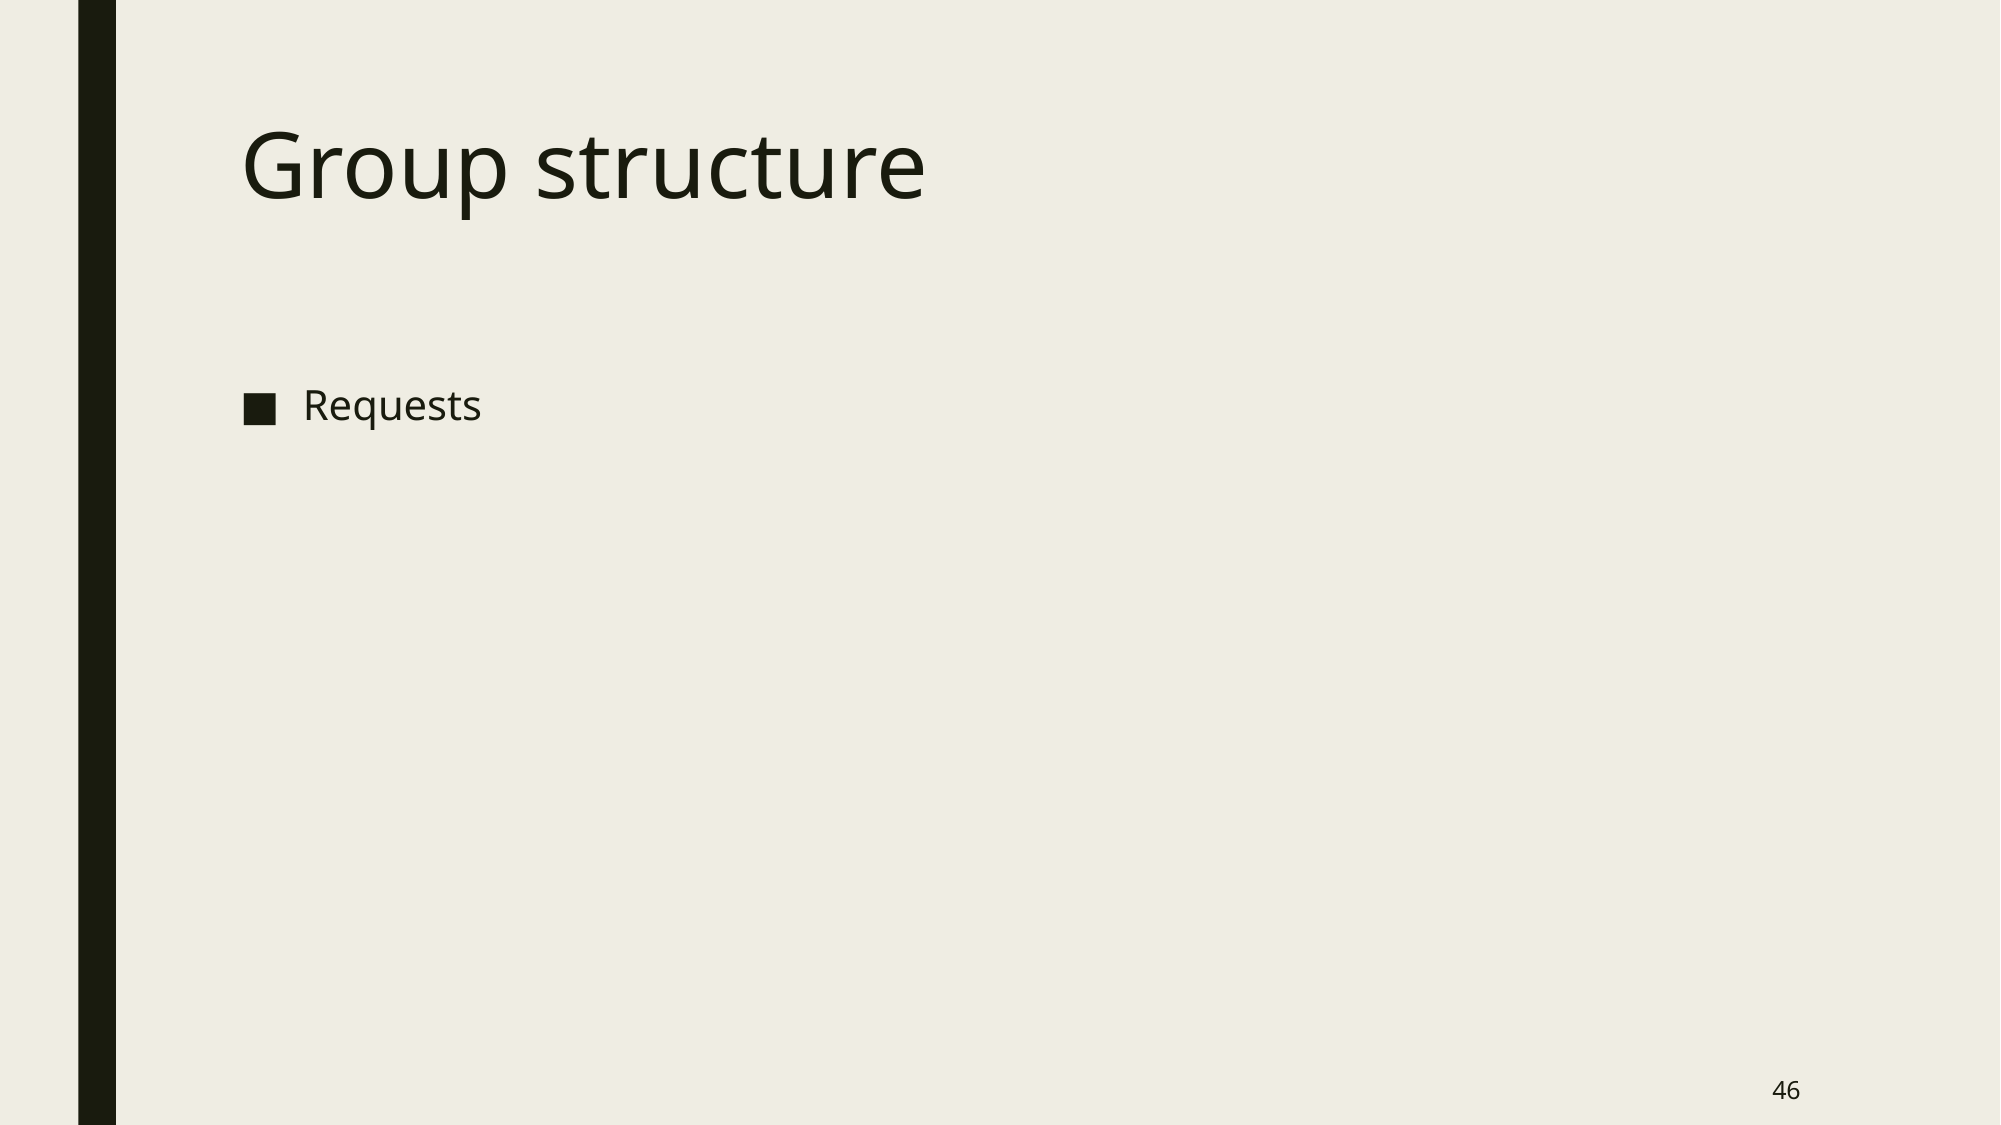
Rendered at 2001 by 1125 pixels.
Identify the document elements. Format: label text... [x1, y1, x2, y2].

list Requests [225, 375, 1800, 963]
title Group structure [225, 112, 1800, 357]
slide_number <number> [1553, 1058, 1816, 1125]
